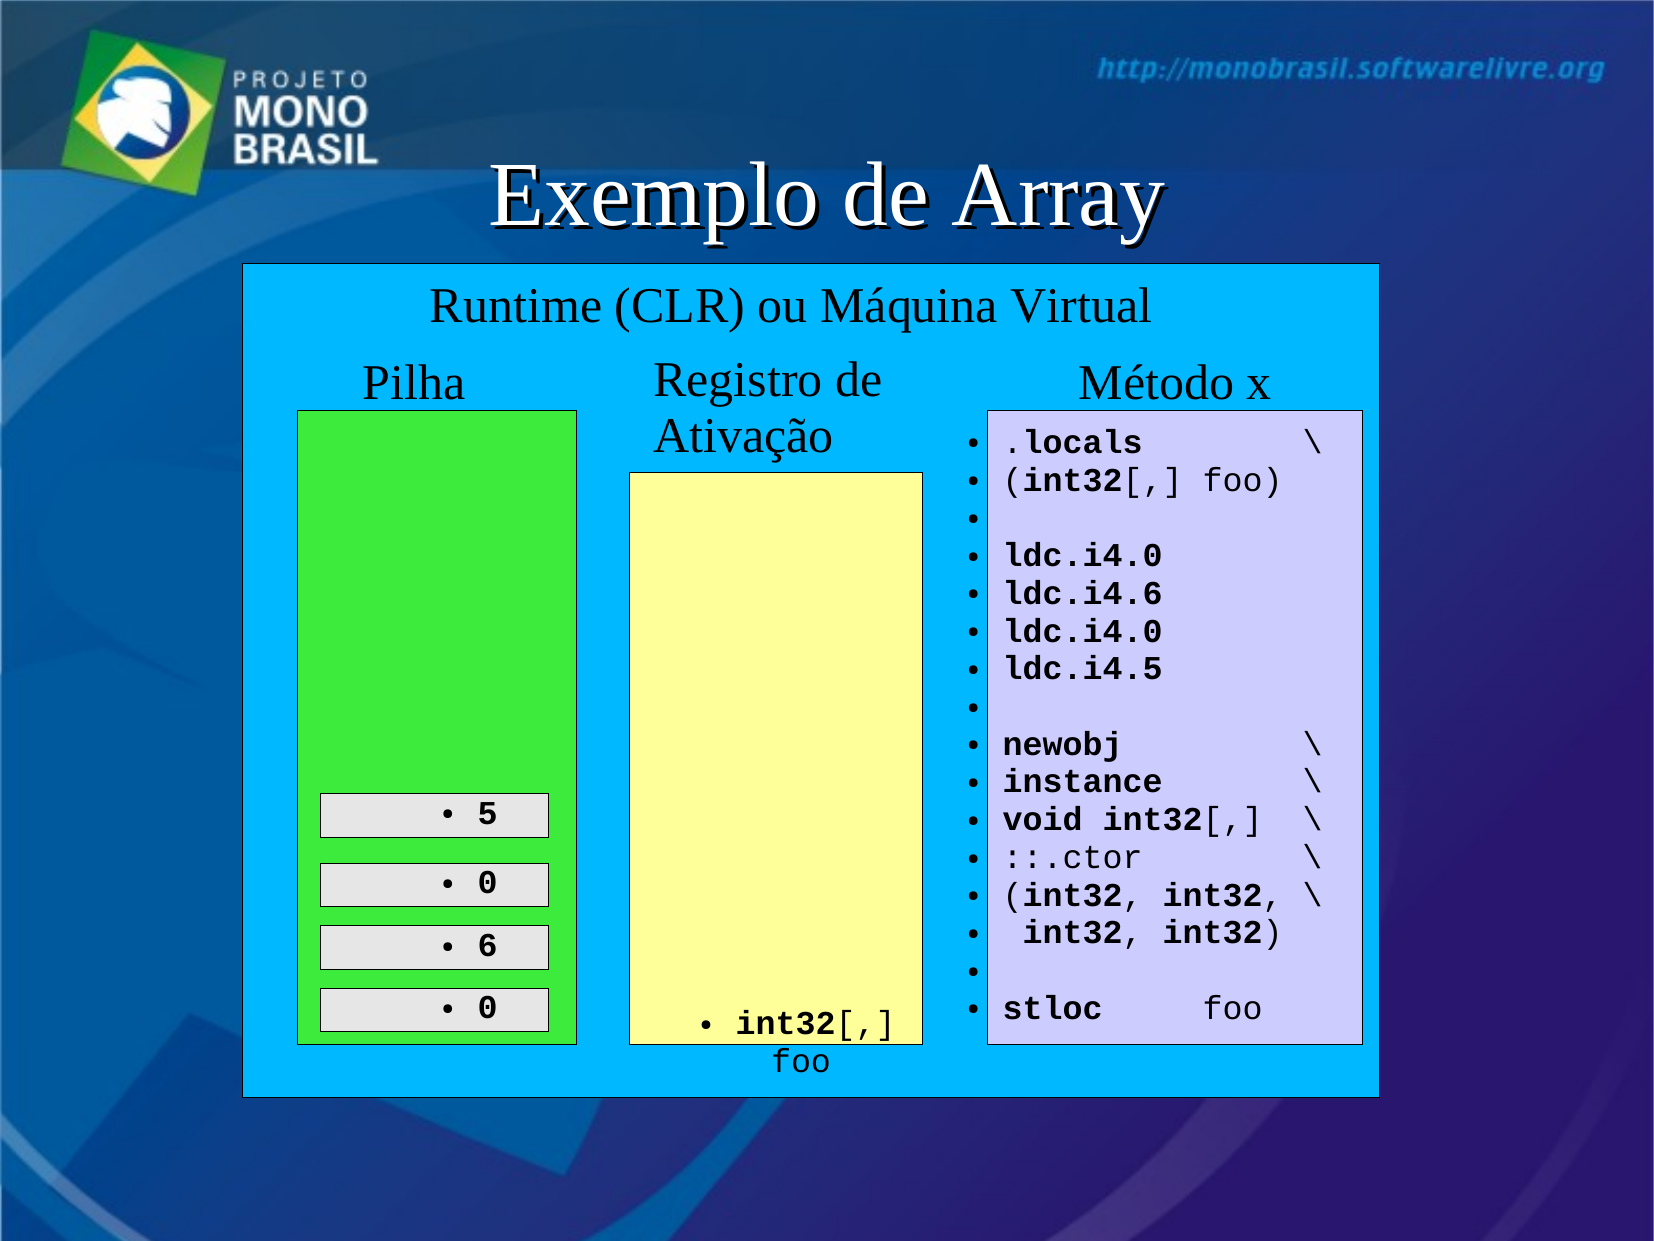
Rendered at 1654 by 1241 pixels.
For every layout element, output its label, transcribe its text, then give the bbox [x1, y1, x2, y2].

text_box Registro de Ativação [653, 352, 897, 474]
text_box 0 [320, 988, 549, 1032]
text_box .locals \ (int32[,] foo) ldc.i4.0 ldc.i4.6 ldc.i4.0 ldc.i4.5 newobj \ instance \ void int32[,] \ ::.ctor \ (int32, int32, \ int32, int32) stloc foo [987, 410, 1363, 1045]
picture [0, 0, 1654, 1241]
text_box Pilha [362, 354, 486, 416]
text_box Método x [1078, 354, 1273, 416]
text_box 5 [320, 793, 549, 838]
text_box Runtime (CLR) ou Máquina Virtual [429, 277, 1154, 348]
text_box 6 [320, 925, 549, 970]
title Exemplo de Array [121, 91, 1534, 299]
text_box [242, 263, 1380, 1098]
text_box 0 [320, 863, 549, 907]
text_box int32[,] foo [629, 1006, 918, 1045]
